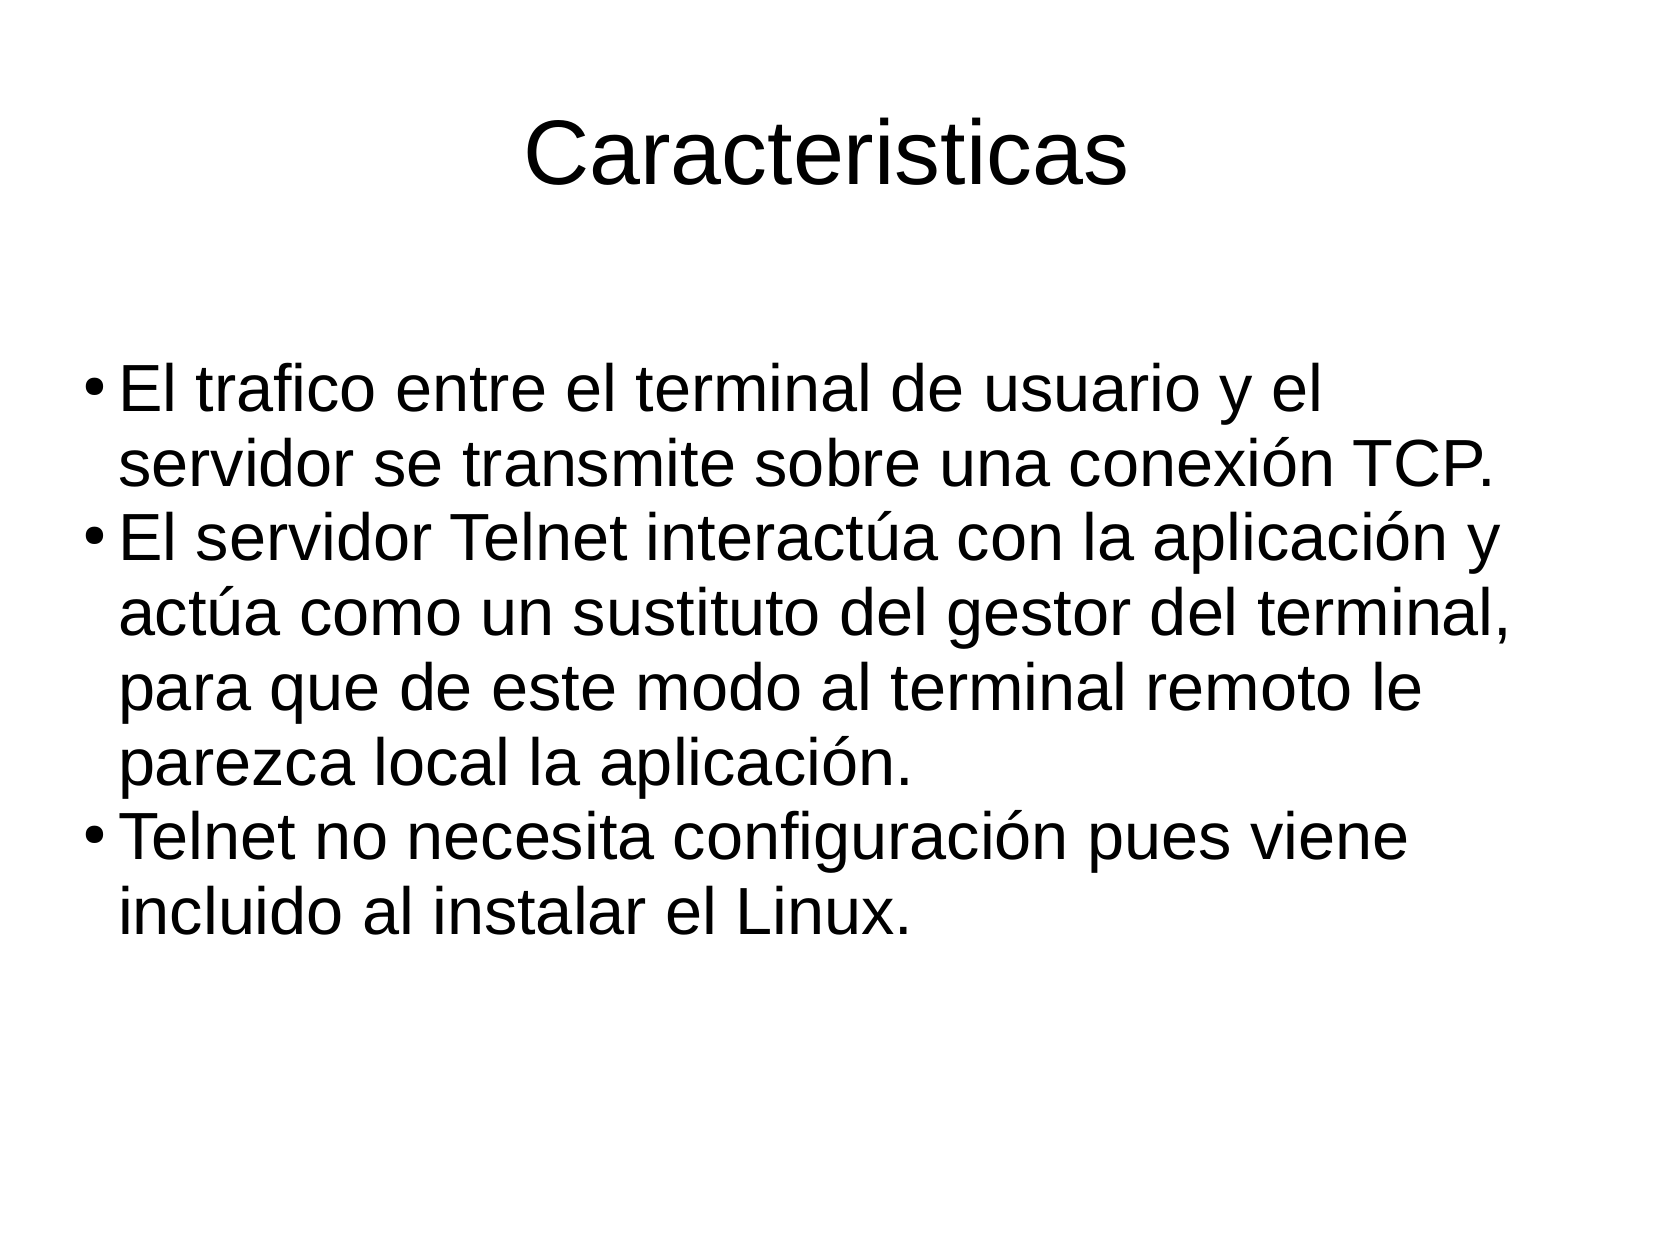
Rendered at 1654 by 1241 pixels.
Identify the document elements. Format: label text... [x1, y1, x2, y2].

title Caracteristicas [82, 49, 1571, 257]
subtitle El trafico entre el terminal de usuario y el servidor se transmite sobre una conexión TCP. El servidor Telnet interactúa con la aplicación y actúa como un sustituto del gestor del terminal, para que de este modo al terminal remoto le parezca local la aplicación. Telnet no necesita configuración pues viene incluido al instalar el Linux. [82, 290, 1571, 1010]
